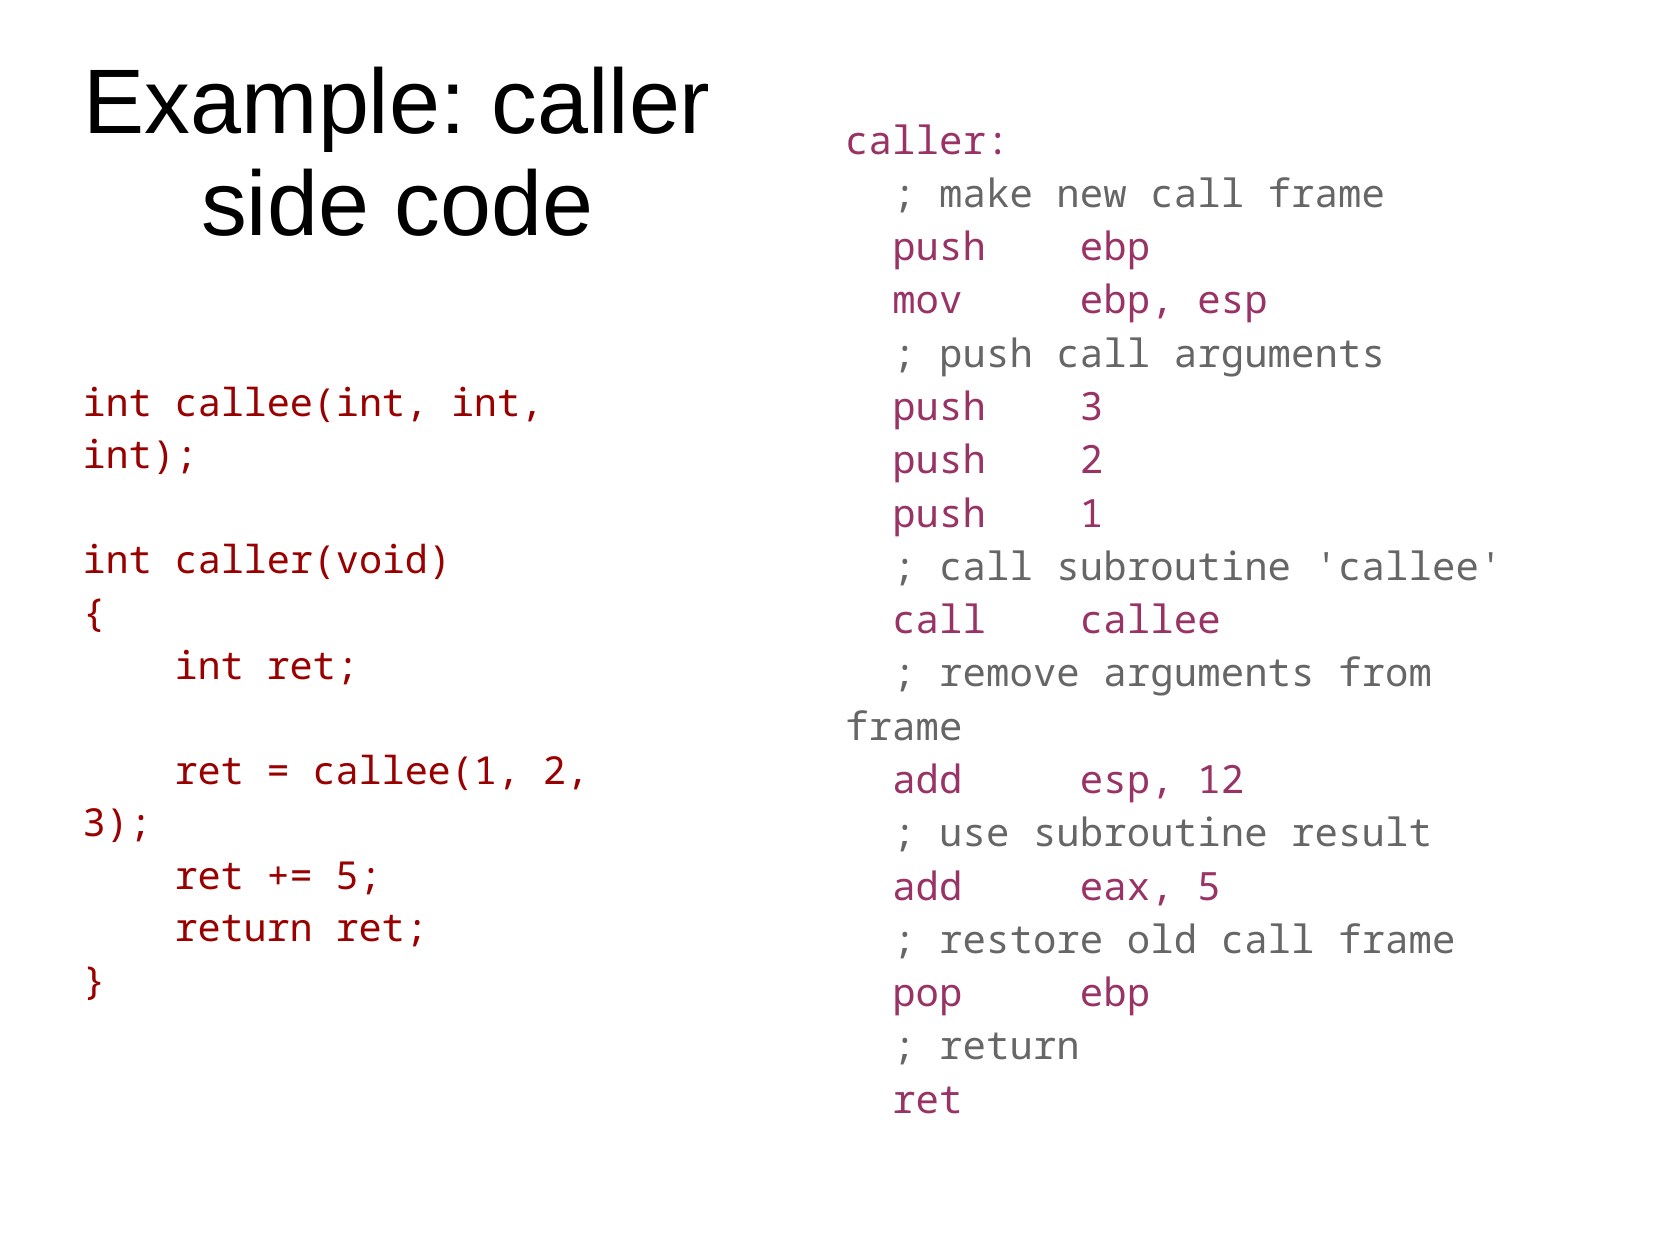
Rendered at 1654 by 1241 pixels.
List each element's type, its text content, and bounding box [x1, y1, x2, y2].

list int callee(int, int, int); int caller(void) { int ret; ret = callee(1, 2, 3); ret += 5; return ret; } [82, 375, 638, 1010]
list caller: ; make new call frame push ebp mov ebp, esp ; push call arguments push 3 push 2 push 1 ; call subroutine 'callee' call callee ; remove arguments from frame add esp, 12 ; use subroutine result add eax, 5 ; restore old call frame pop ebp ; return ret [845, 112, 1572, 1126]
title Example: caller side code [82, 49, 713, 257]
